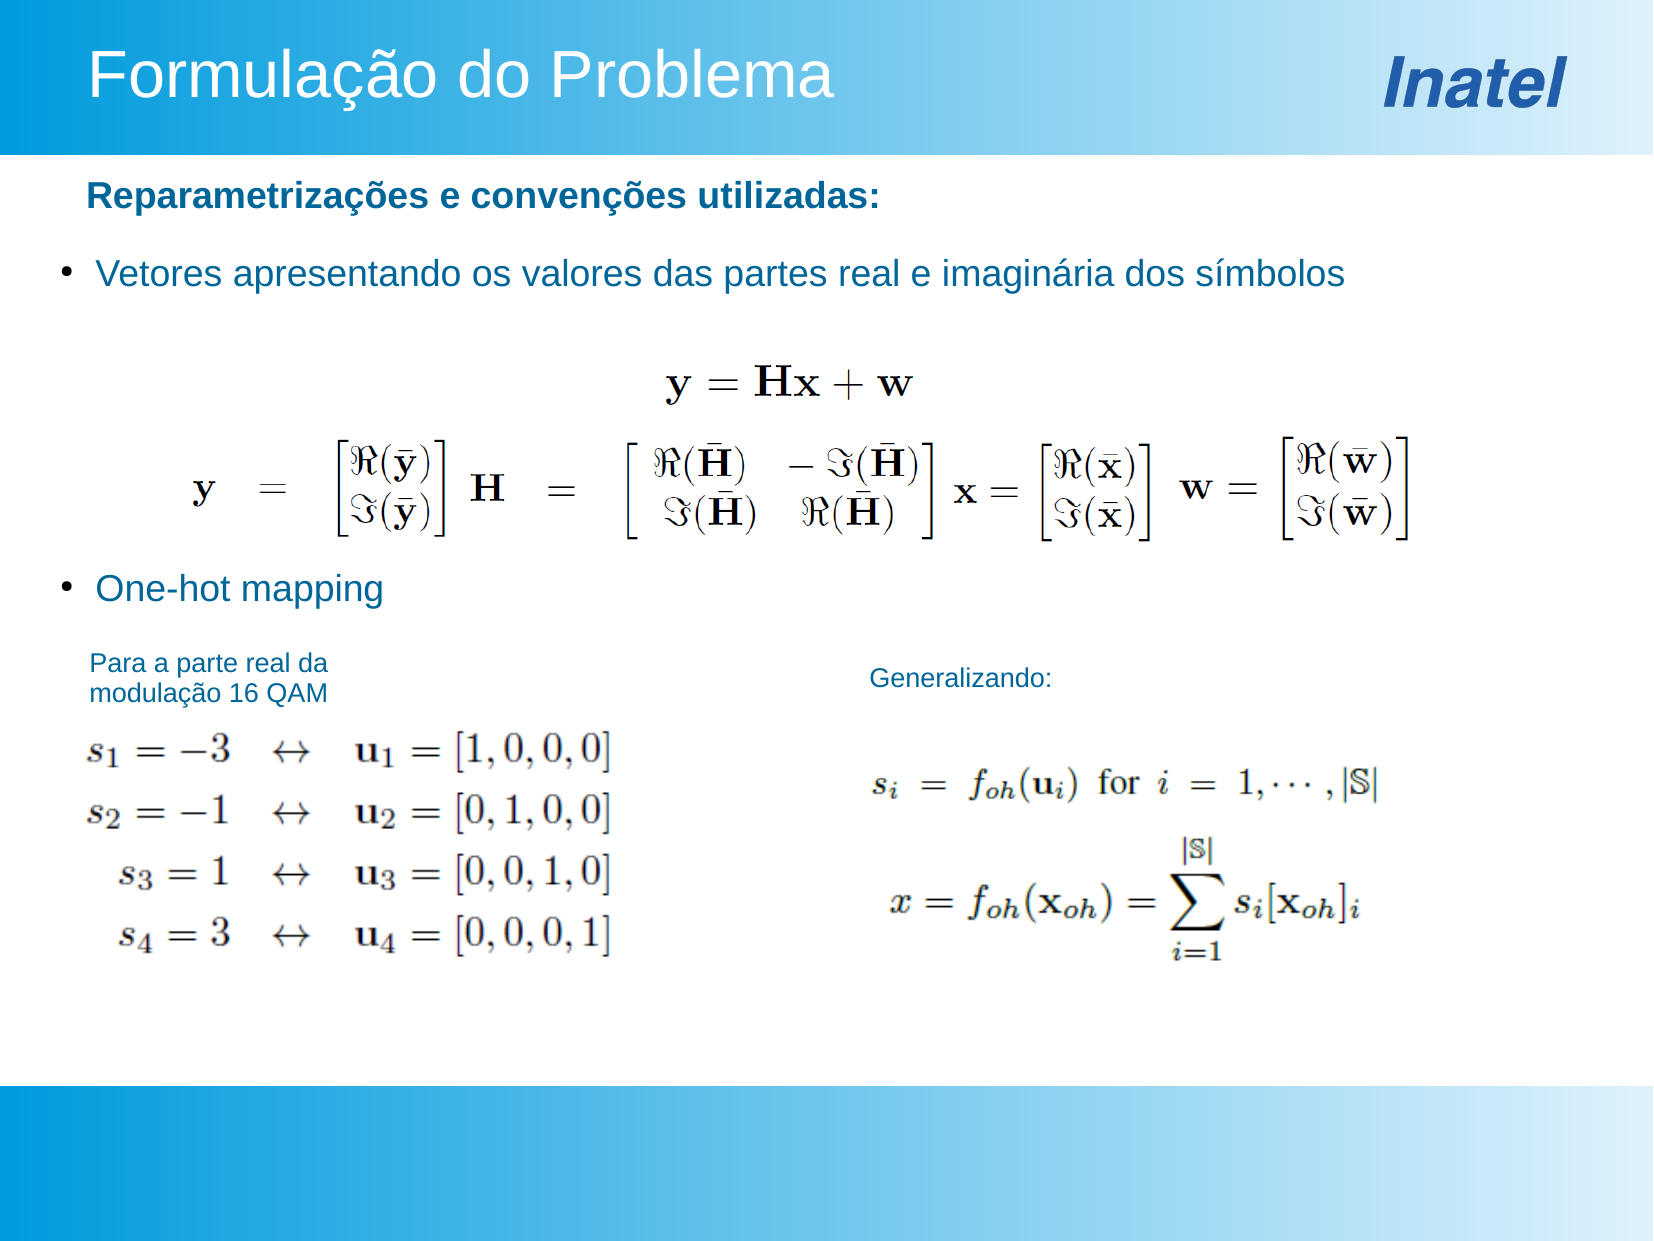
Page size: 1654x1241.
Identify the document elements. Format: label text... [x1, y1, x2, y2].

title Para a parte real da modulação 16 QAM [89, 635, 361, 720]
picture [1175, 433, 1411, 544]
title One-hot mapping [60, 545, 436, 631]
picture [75, 719, 620, 976]
title Generalizando: [869, 635, 1141, 721]
picture [1380, 14, 1571, 150]
picture [469, 438, 936, 544]
title Formulação do Problema [82, 30, 841, 120]
picture [864, 761, 1394, 976]
title Reparametrizações e convenções utilizadas: [60, 165, 908, 226]
title Vetores apresentando os valores das partes real e imaginária dos símbolos [60, 230, 1471, 316]
picture [950, 438, 1153, 544]
picture [649, 359, 916, 418]
picture [185, 432, 448, 544]
